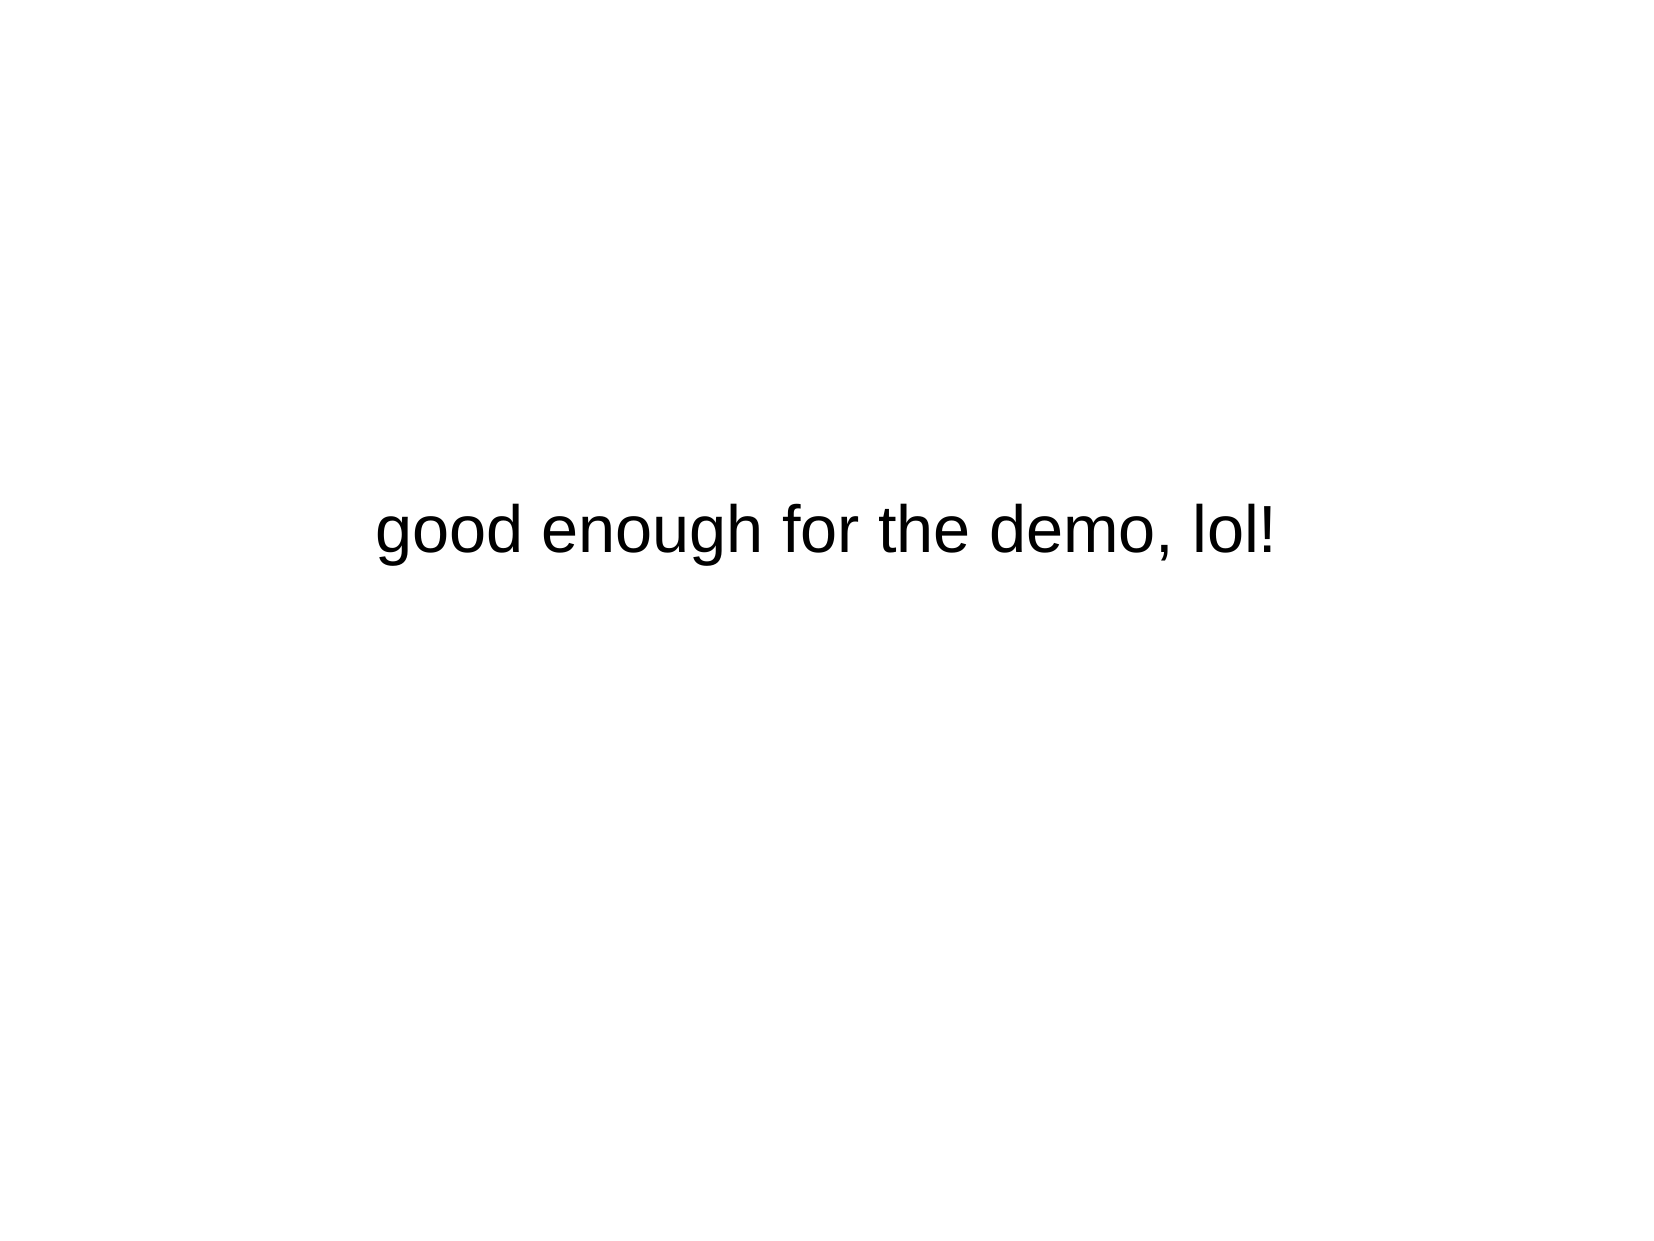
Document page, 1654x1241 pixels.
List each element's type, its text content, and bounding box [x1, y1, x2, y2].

subtitle good enough for the demo, lol! [82, 49, 1571, 1010]
